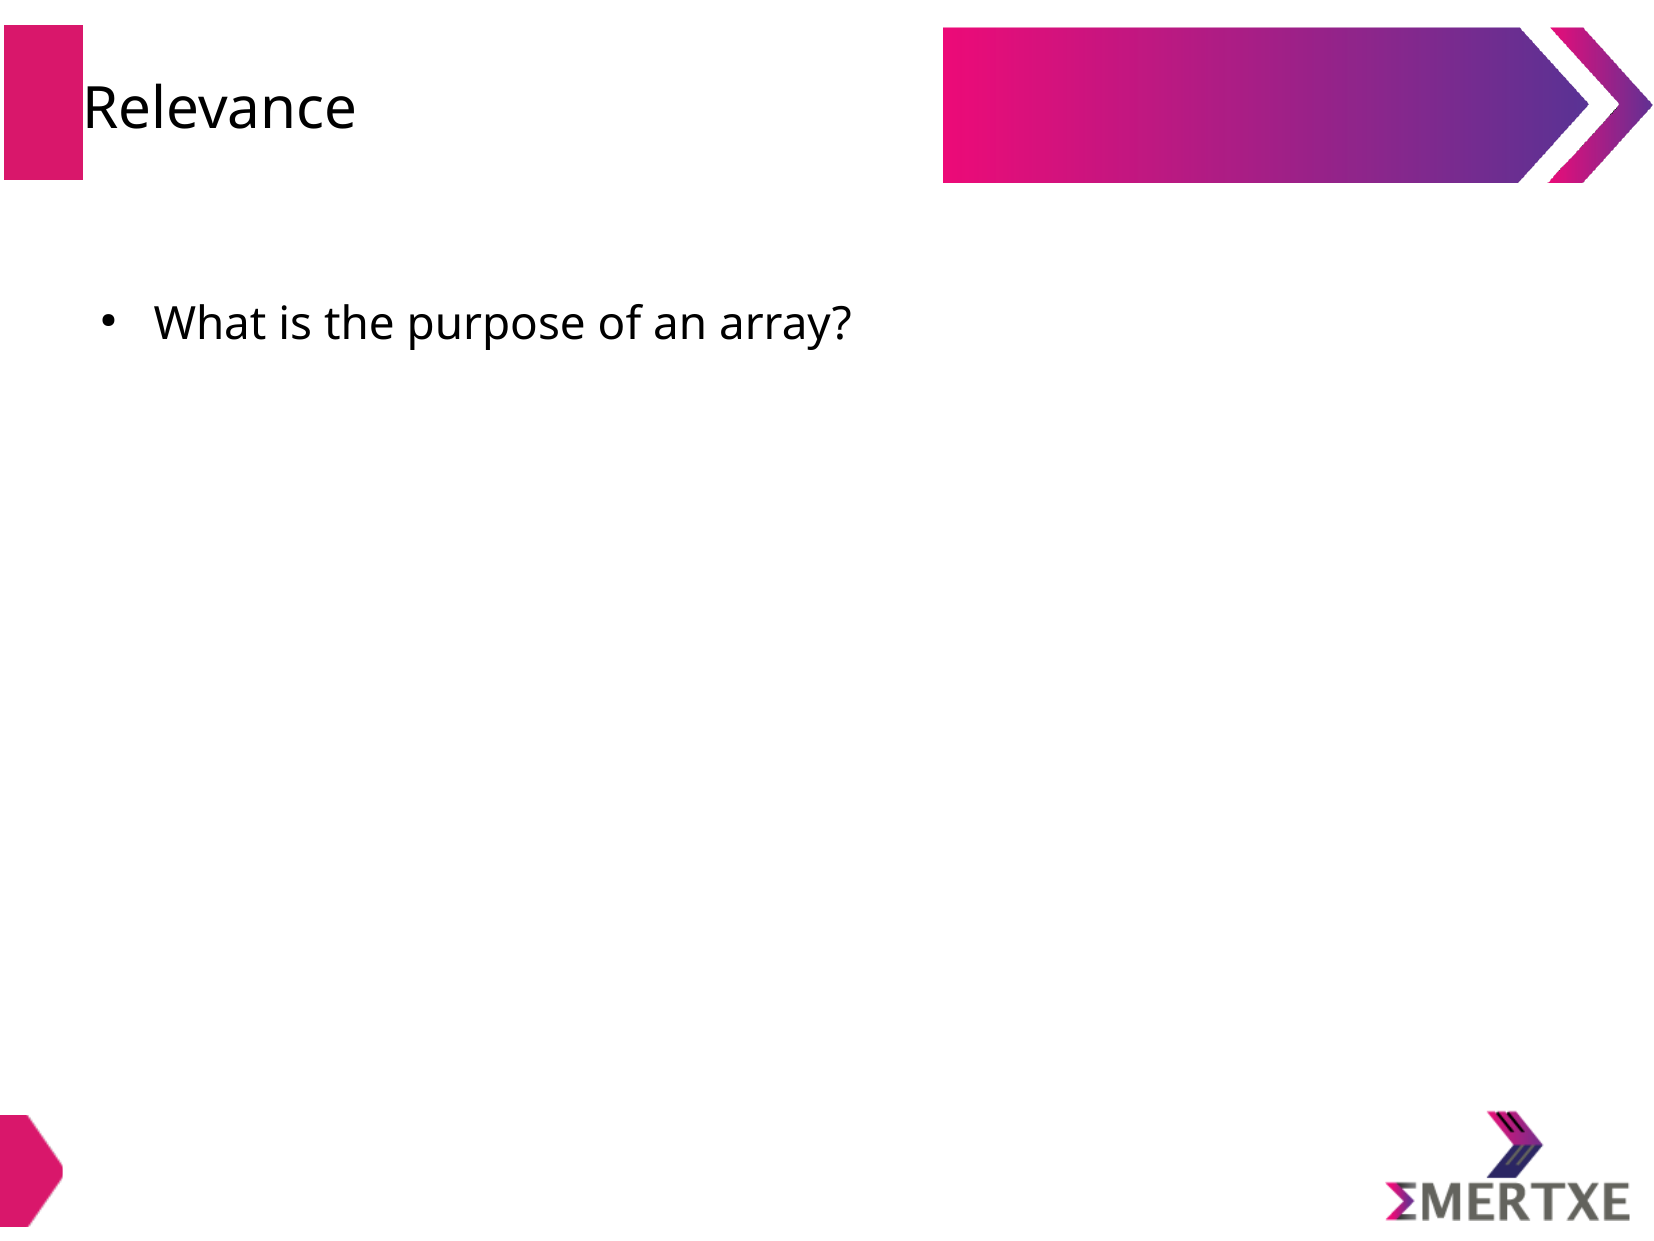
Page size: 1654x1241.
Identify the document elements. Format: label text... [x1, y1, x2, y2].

title Relevance [82, 2, 1571, 210]
list What is the purpose of an array? [82, 290, 1571, 1010]
picture [1571, 27, 1653, 183]
picture [1385, 1107, 1631, 1221]
